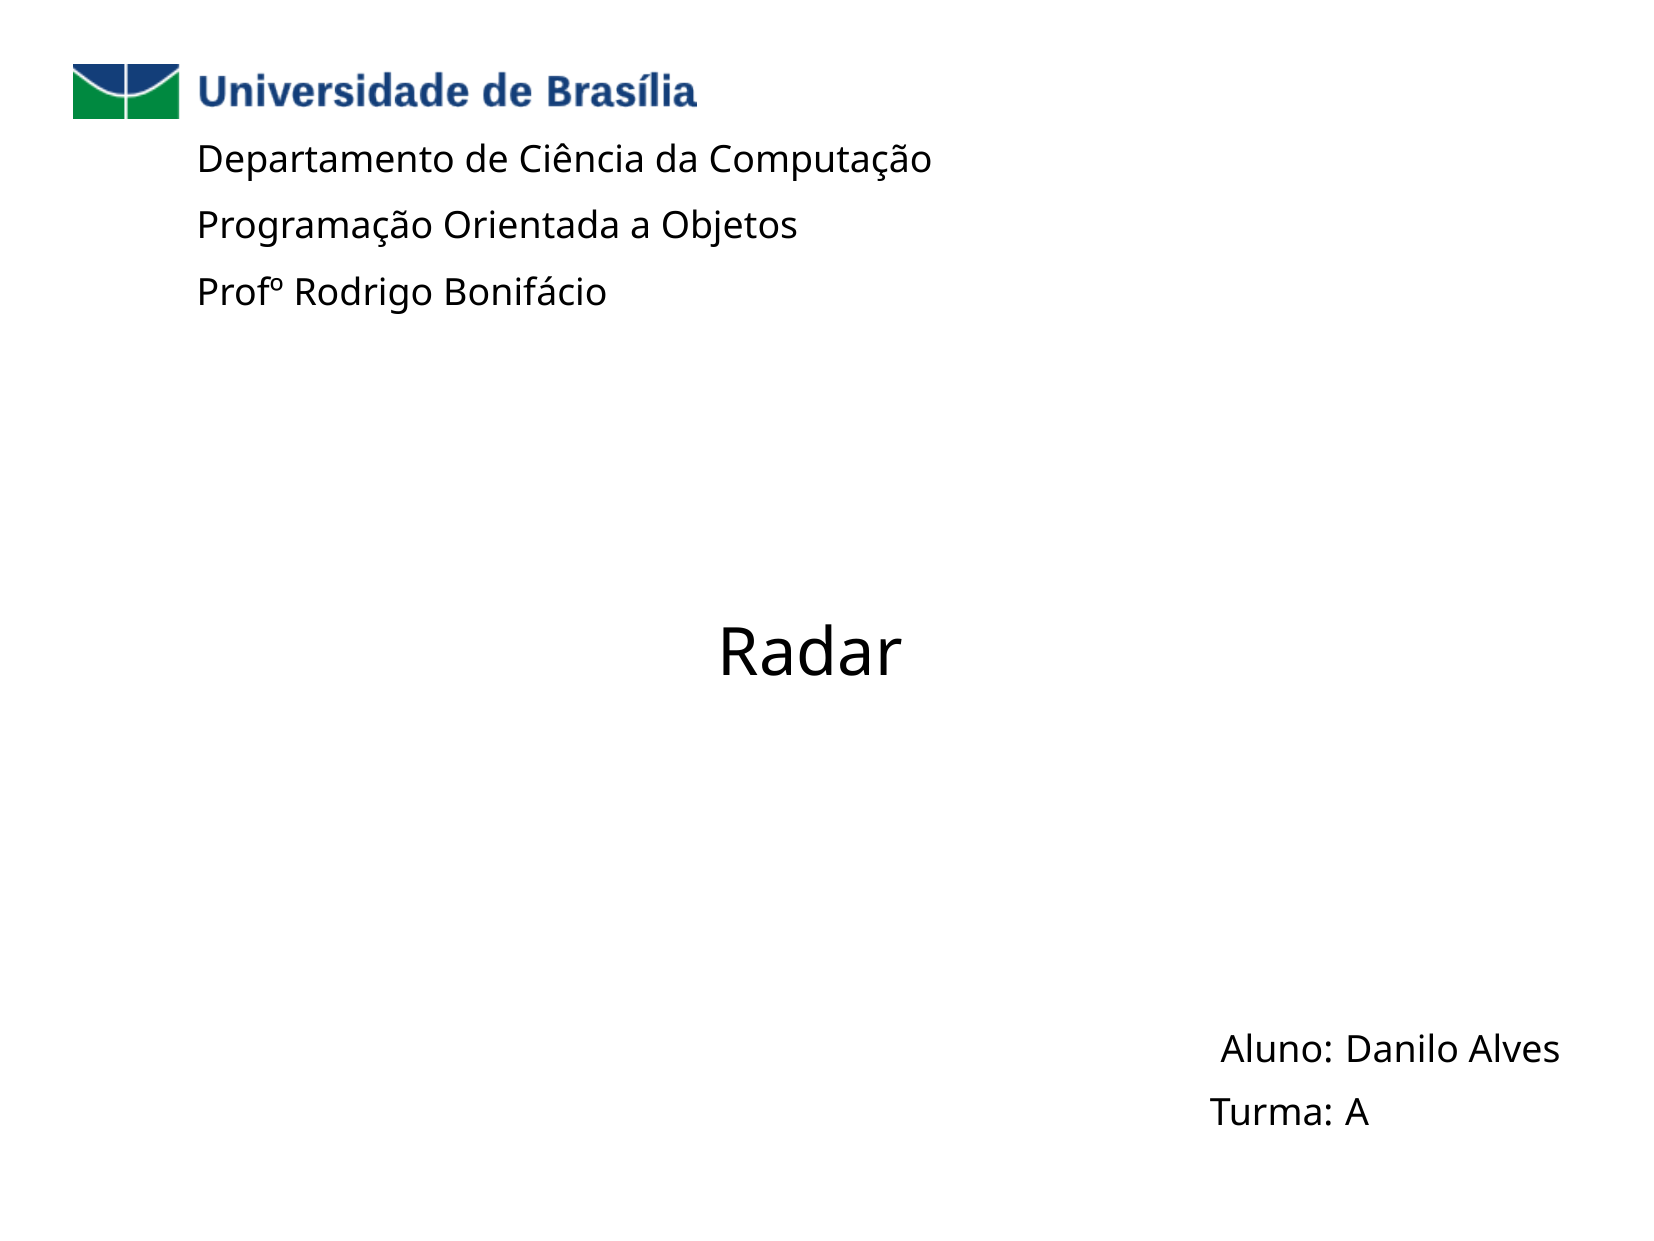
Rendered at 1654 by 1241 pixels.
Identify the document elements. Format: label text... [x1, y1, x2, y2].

table_header Departamento de Ciência da Computação [182, 124, 1051, 191]
table_cell A [1339, 1080, 1592, 1143]
table_cell Programação Orientada a Objetos [182, 191, 1051, 257]
table_header Aluno: [1087, 1017, 1339, 1080]
table_cell Profº Rodrigo Bonifácio [182, 257, 1051, 324]
subtitle Radar [82, 290, 1538, 1010]
table_cell Turma: [1087, 1080, 1339, 1143]
picture [73, 64, 697, 119]
table_header Danilo Alves [1339, 1017, 1592, 1080]
table_cell [182, 324, 1051, 381]
